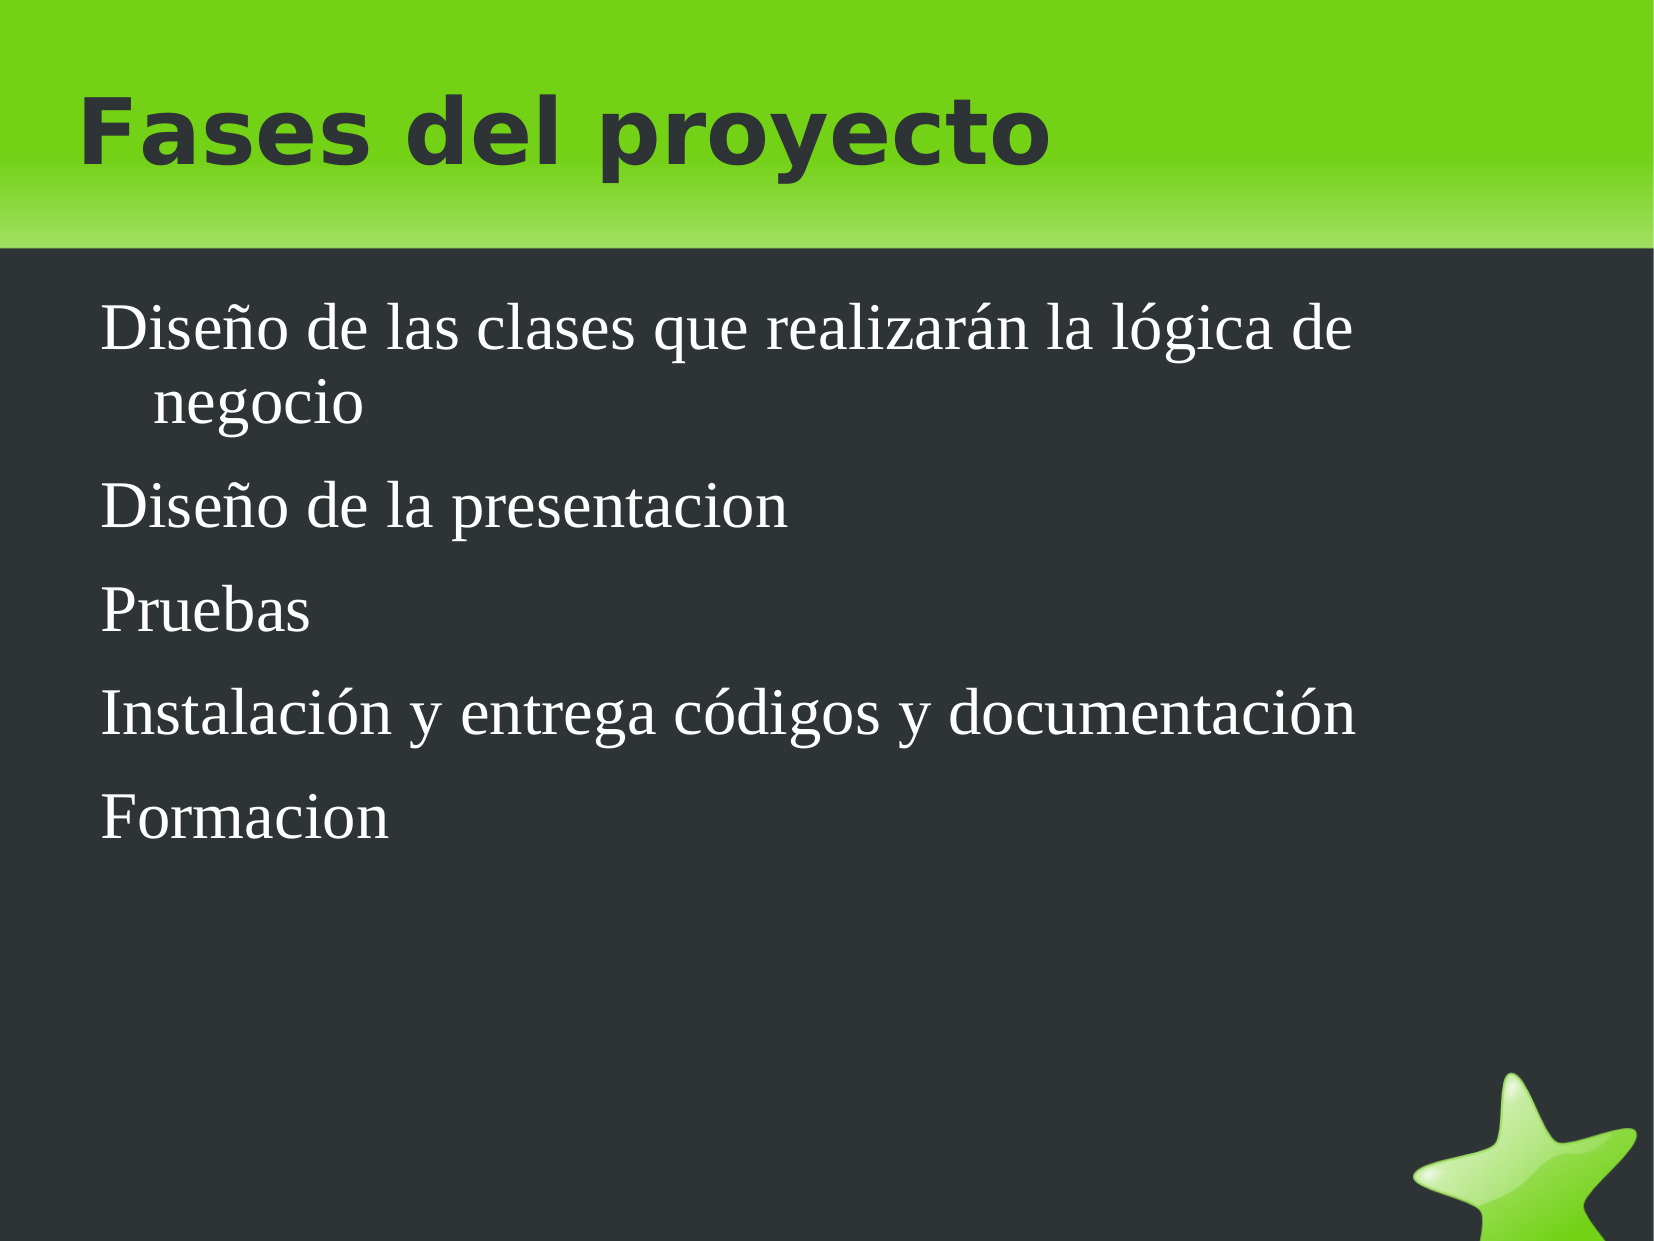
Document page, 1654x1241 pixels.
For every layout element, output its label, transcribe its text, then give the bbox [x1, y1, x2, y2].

title Fases del proyecto [76, 36, 1565, 229]
list Diseño de las clases que realizarán la lógica de negocio Diseño de la presentacion Pruebas Instalación y entrega códigos y documentación Formacion [82, 290, 1571, 1094]
picture [0, 0, 1654, 1241]
